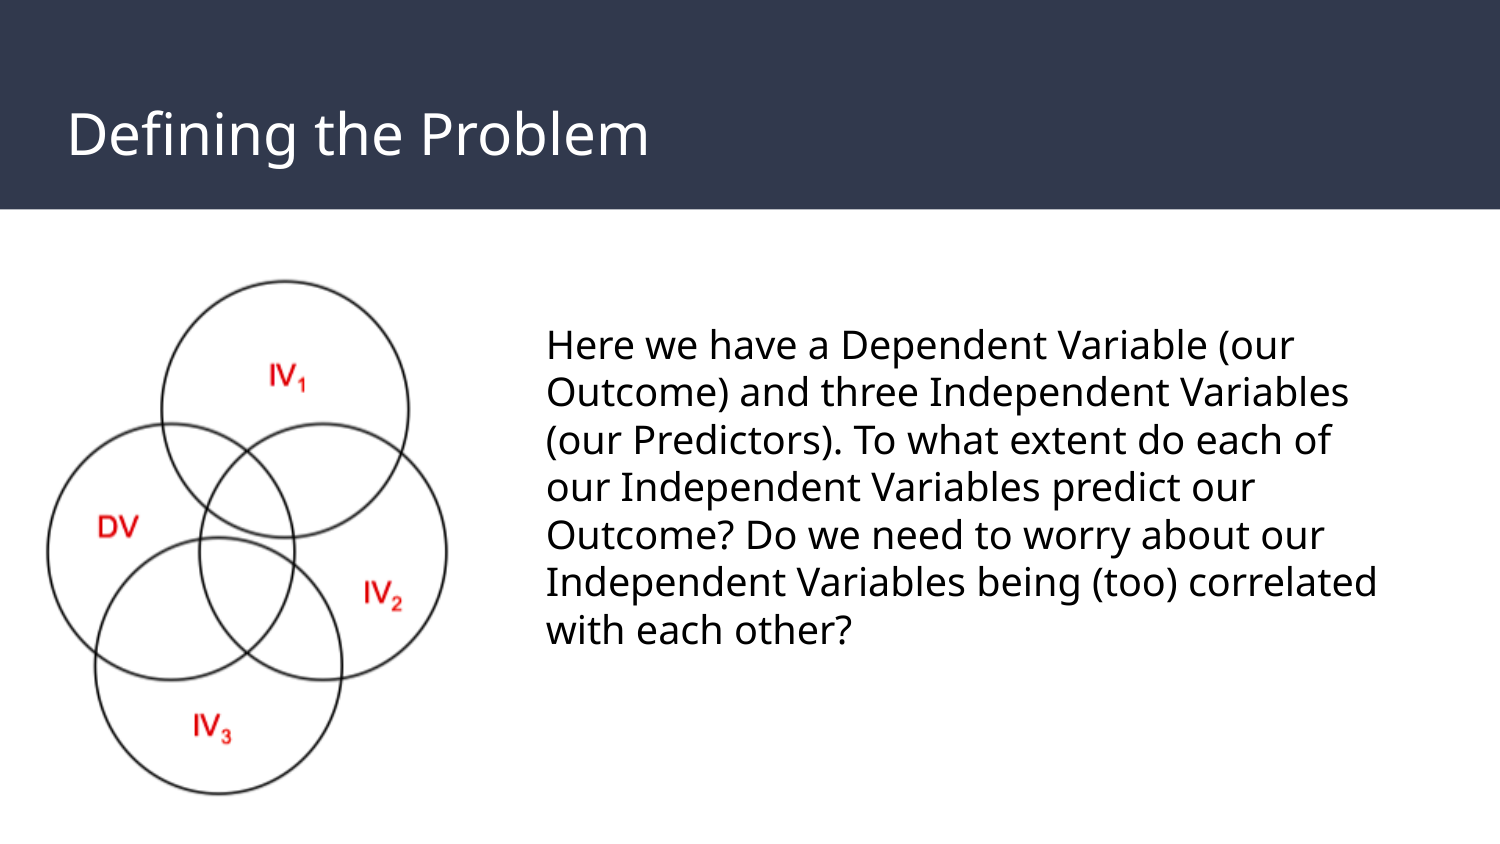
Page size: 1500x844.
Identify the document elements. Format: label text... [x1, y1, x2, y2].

picture [26, 266, 486, 808]
text_box Here we have a Dependent Variable (our Outcome) and three Independent Variables (our Predictors). To what extent do each of our Independent Variables predict our Outcome? Do we need to worry about our Independent Variables being (too) correlated with each other? [530, 304, 1418, 762]
title Defining the Problem [51, 82, 1449, 185]
